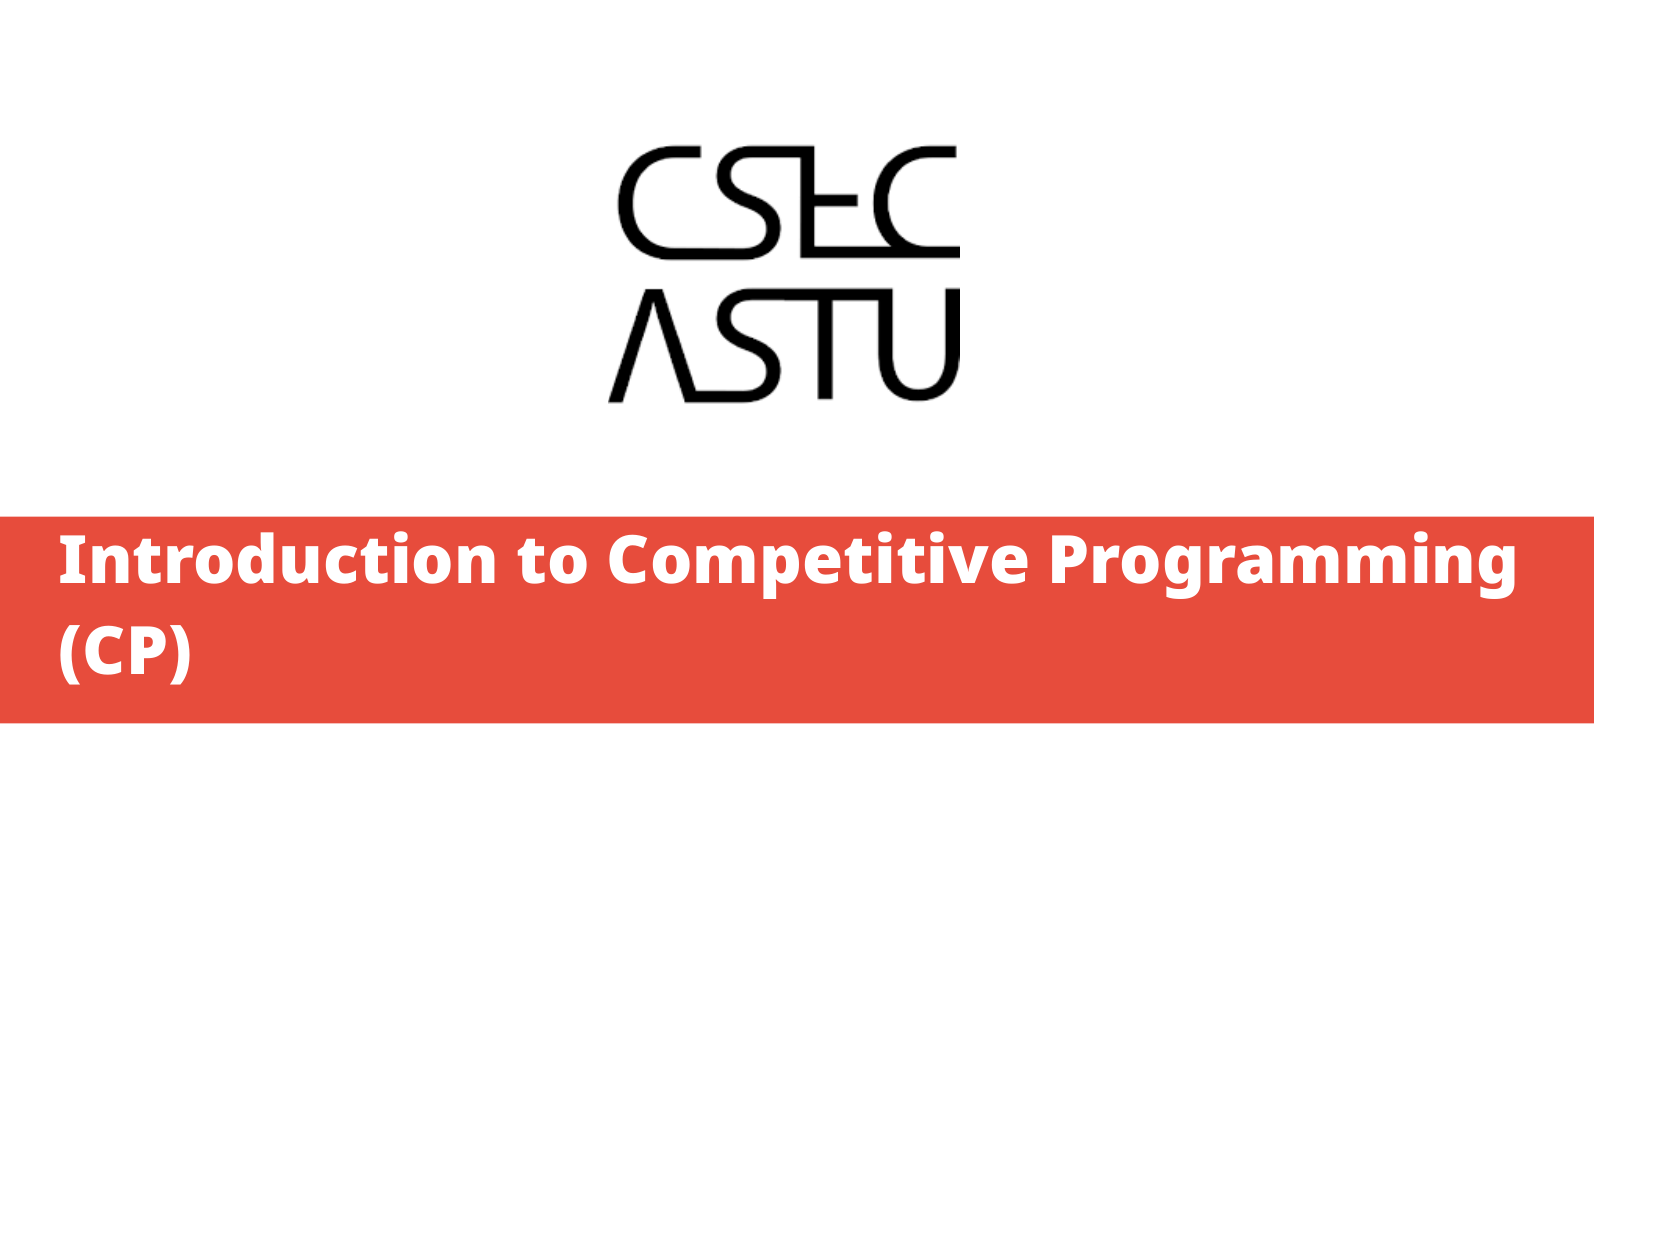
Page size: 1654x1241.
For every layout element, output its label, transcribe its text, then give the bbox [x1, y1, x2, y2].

picture [608, 98, 960, 451]
title Introduction to Competitive Programming (CP) [58, 546, 1594, 695]
